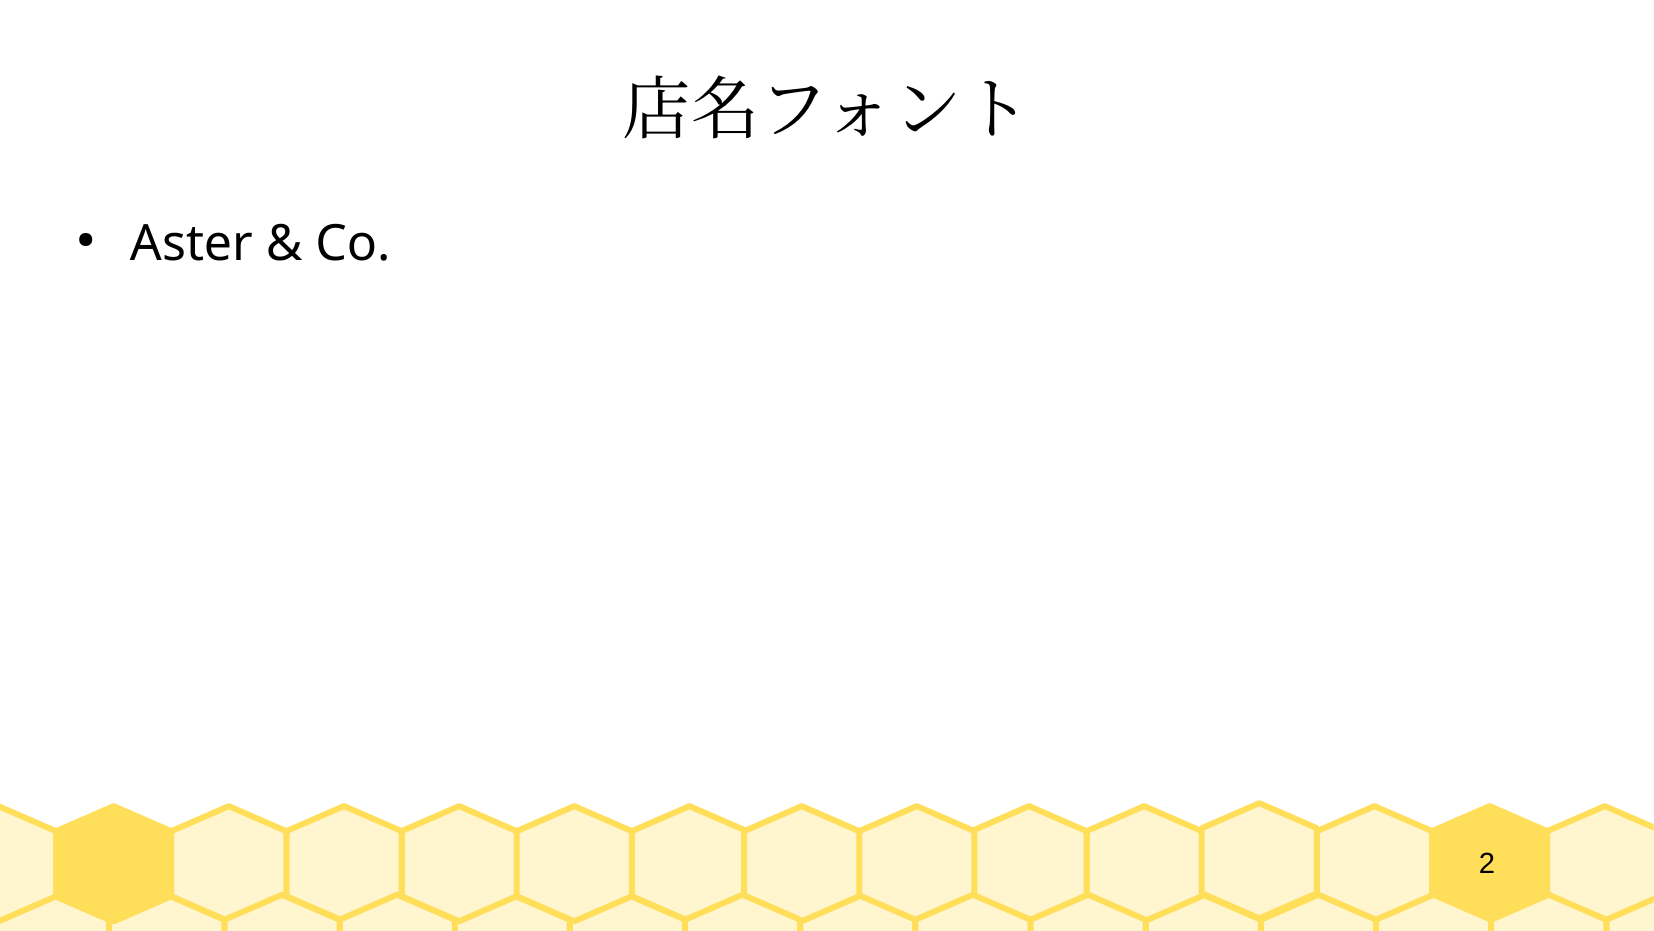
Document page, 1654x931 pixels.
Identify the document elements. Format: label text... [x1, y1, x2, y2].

list Aster & Co. [59, 206, 1536, 739]
title 店名フォント [88, 29, 1565, 178]
